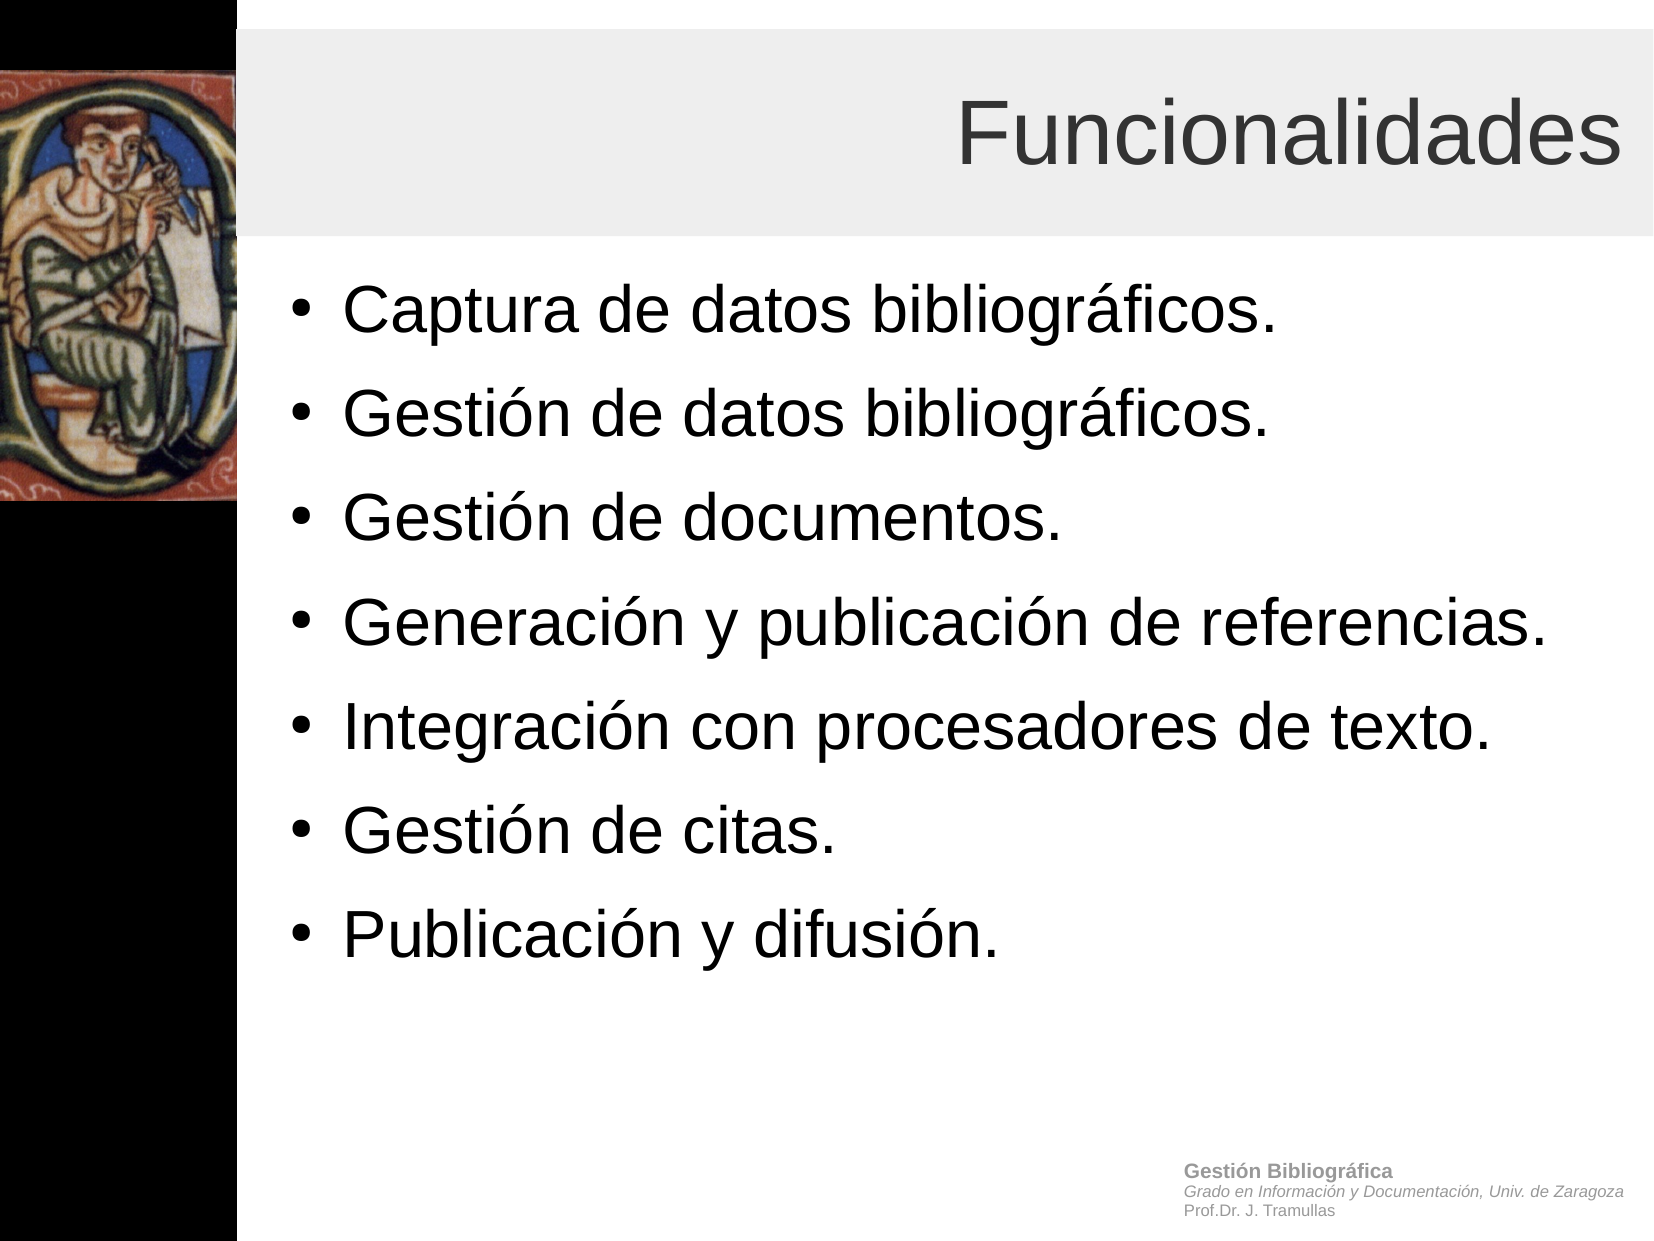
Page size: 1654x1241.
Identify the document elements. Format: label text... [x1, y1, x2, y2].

picture [0, 70, 237, 501]
list Captura de datos bibliográficos. Gestión de datos bibliográficos. Gestión de documentos. Generación y publicación de referencias. Integración con procesadores de texto. Gestión de citas. Publicación y difusión. [271, 271, 1619, 1134]
title Funcionalidades [236, 29, 1654, 237]
